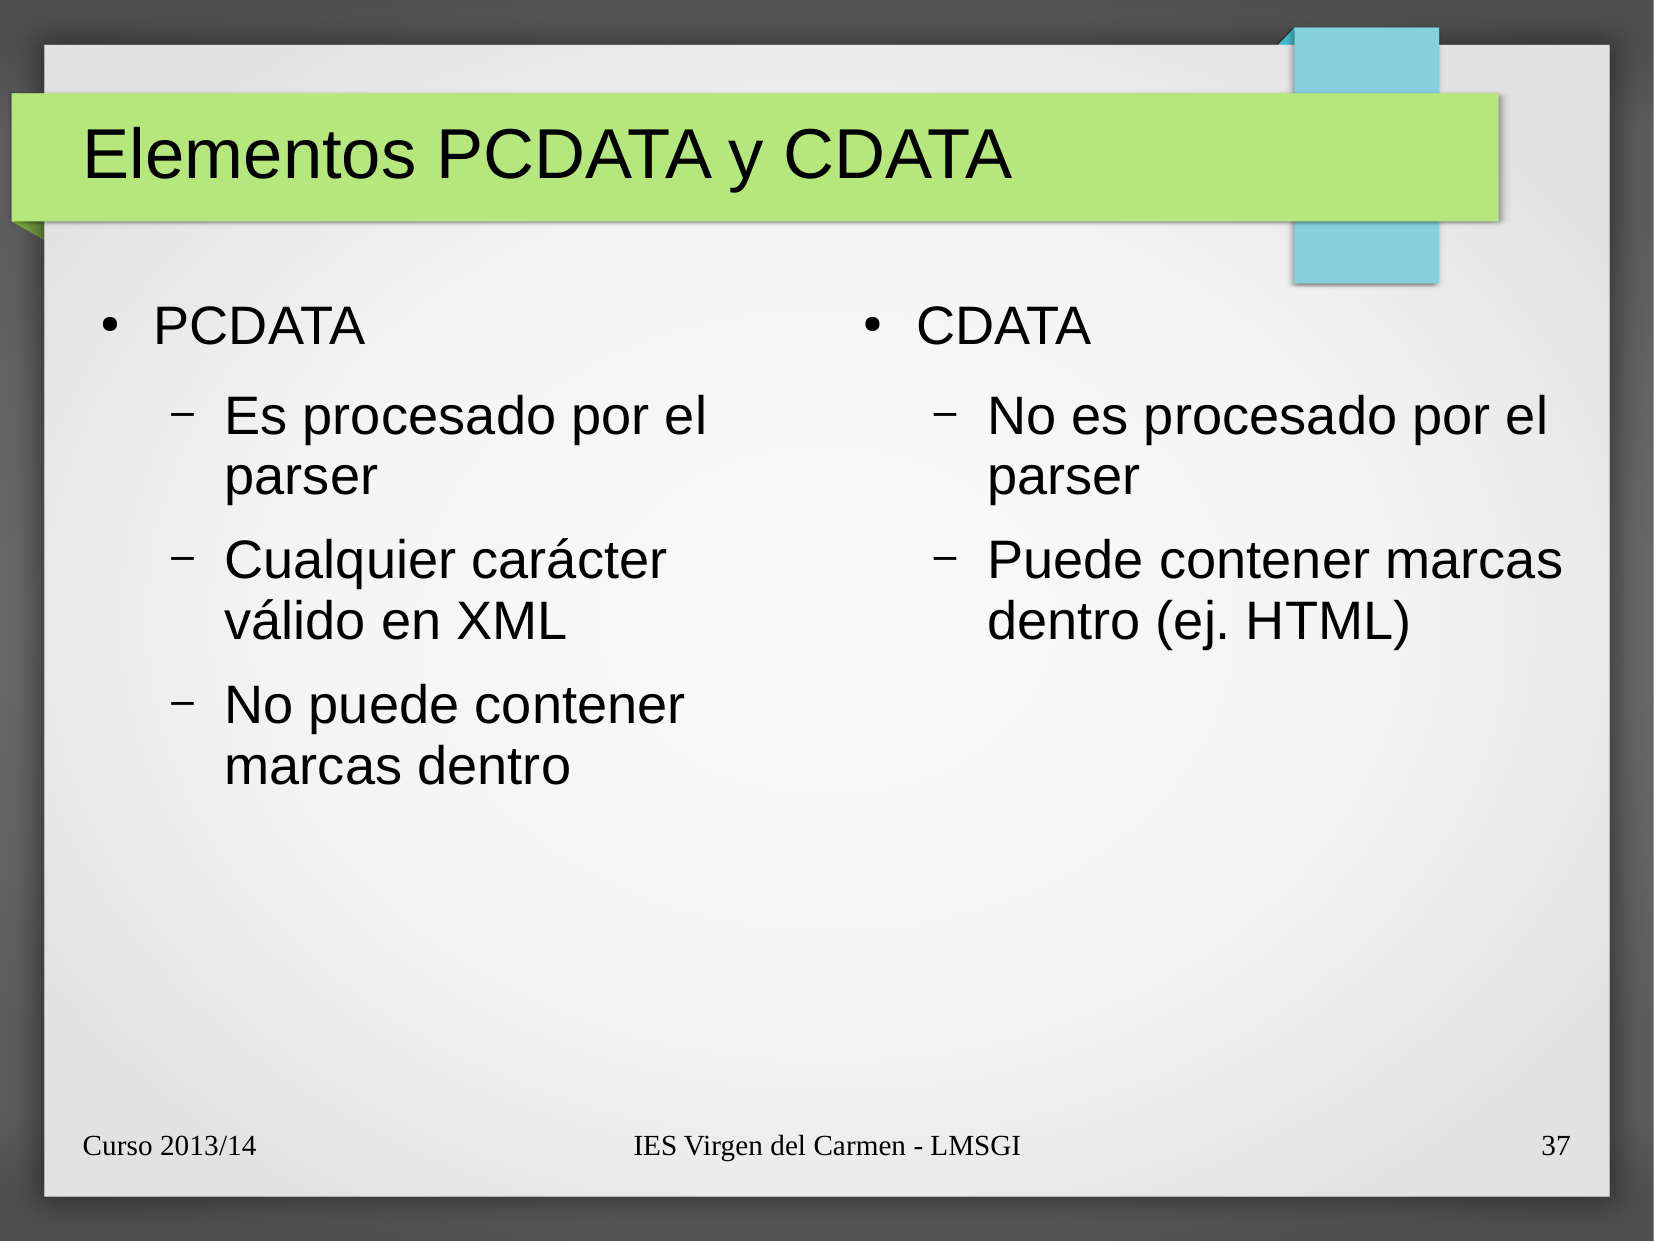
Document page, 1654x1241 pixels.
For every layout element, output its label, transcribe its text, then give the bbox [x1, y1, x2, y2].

title Elementos PCDATA y CDATA [82, 94, 1264, 213]
list PCDATA Es procesado por el parser Cualquier carácter válido en XML No puede contener marcas dentro [82, 295, 809, 1015]
list CDATA No es procesado por el parser Puede contener marcas dentro (ej. HTML) [845, 295, 1572, 1015]
picture [0, 0, 1654, 1241]
